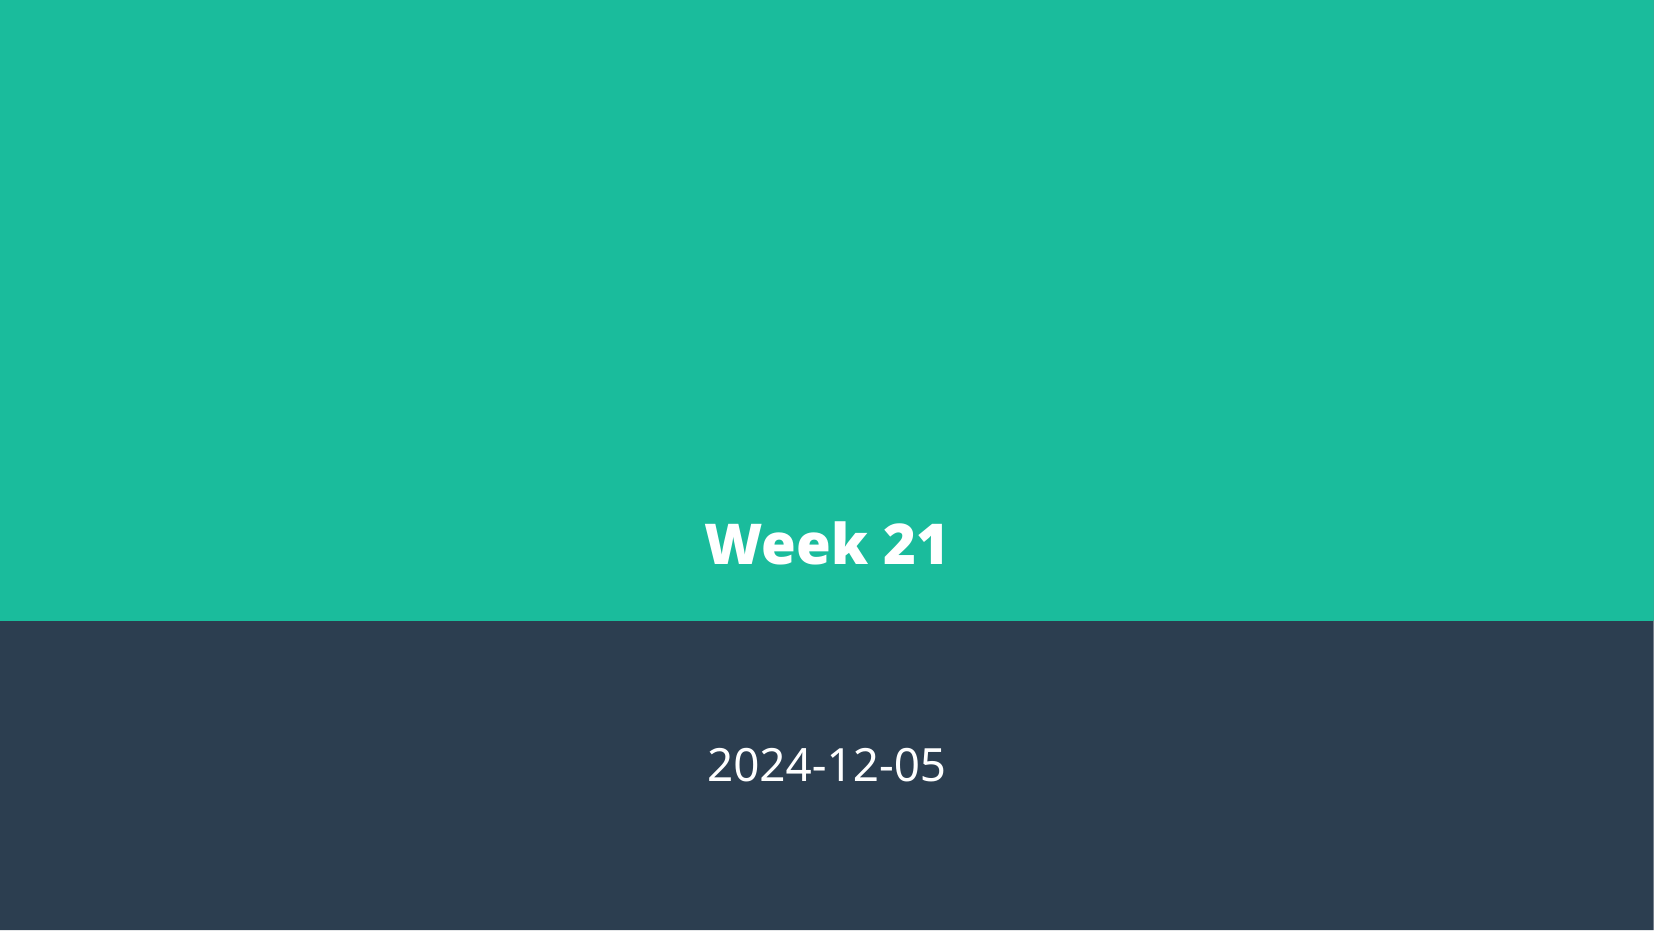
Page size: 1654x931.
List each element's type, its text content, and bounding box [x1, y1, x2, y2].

title Week 21 [59, 465, 1595, 583]
subtitle 2024-12-05 [59, 642, 1595, 886]
